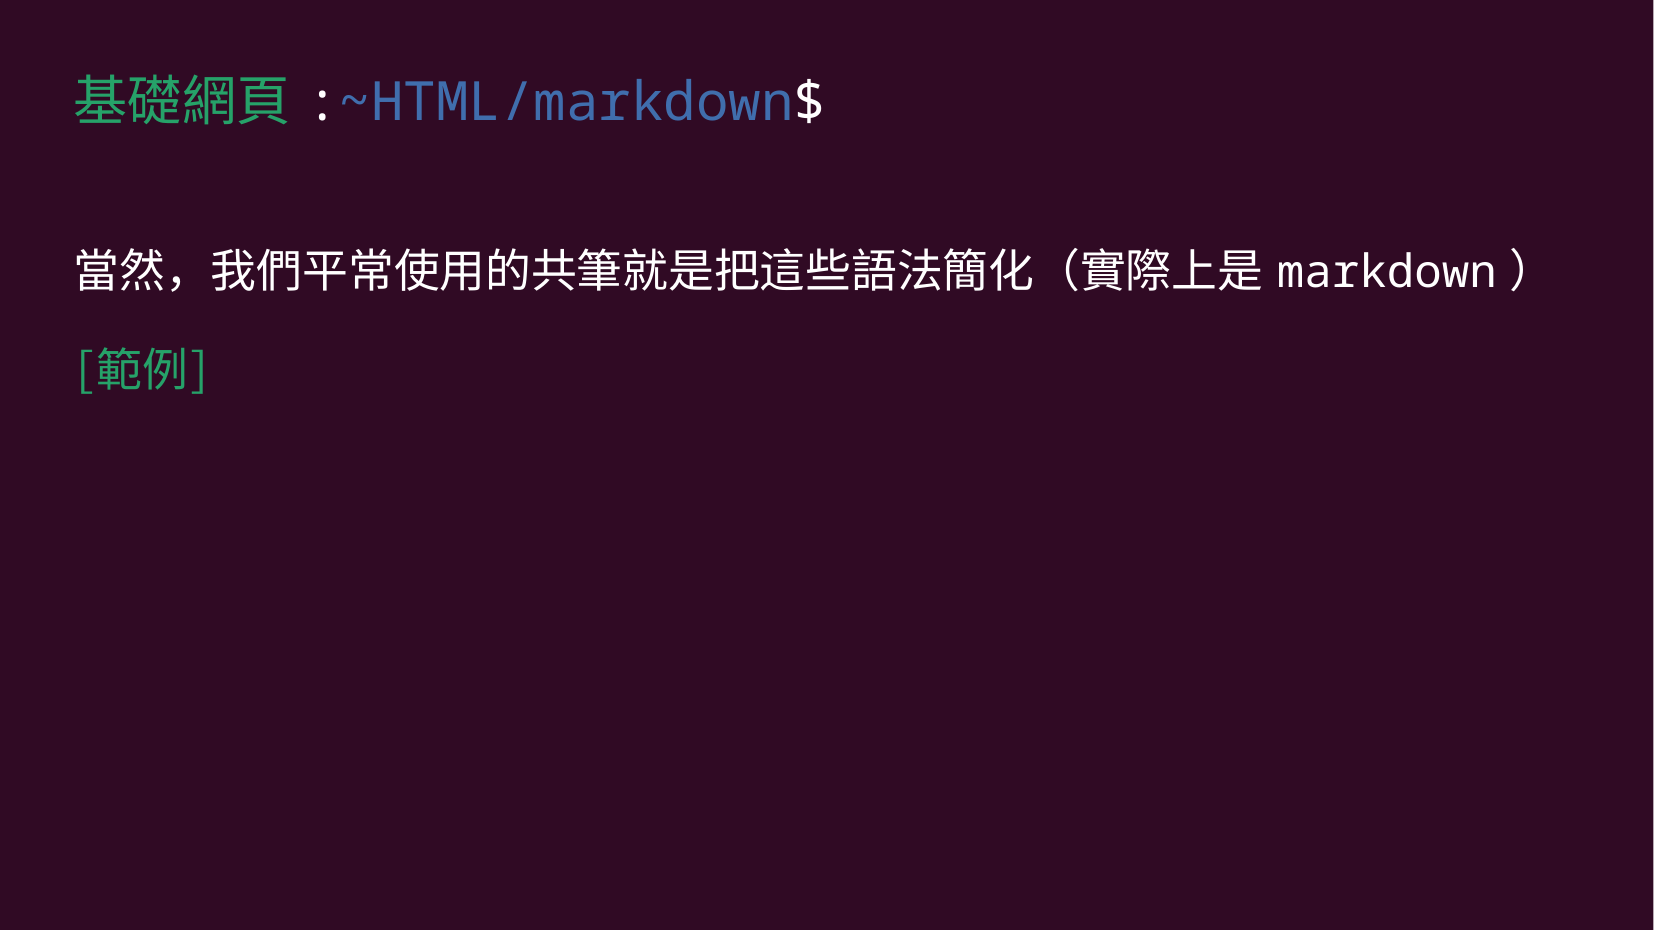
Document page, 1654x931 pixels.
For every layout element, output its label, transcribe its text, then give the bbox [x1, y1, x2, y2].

text_box 當然，我們平常使用的共筆就是把這些語法簡化（實際上是markdown） [範例] [59, 193, 1613, 672]
text_box 基礎網頁:~HTML/markdown$ [59, 55, 1201, 139]
